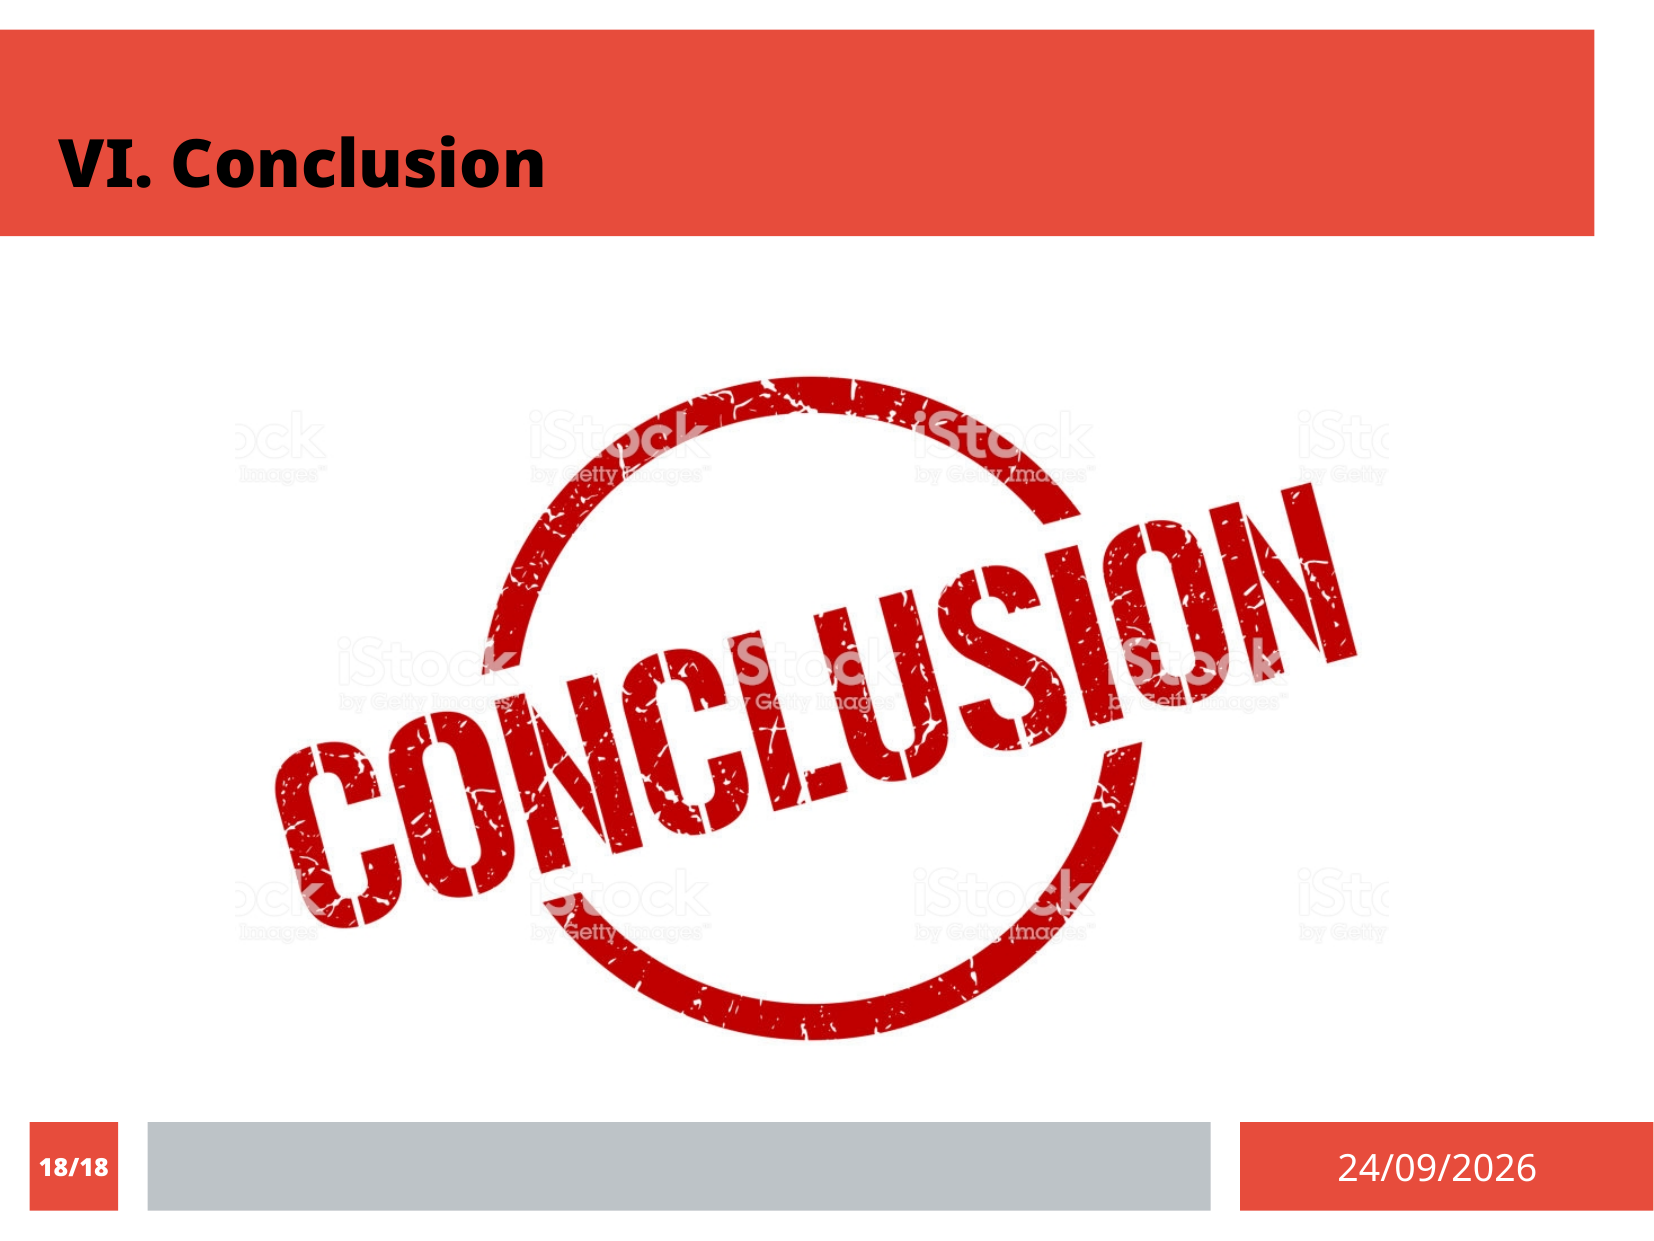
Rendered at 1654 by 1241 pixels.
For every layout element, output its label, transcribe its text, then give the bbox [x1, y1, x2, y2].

title VI. Conclusion [59, 59, 1595, 207]
picture [235, 324, 1389, 1093]
